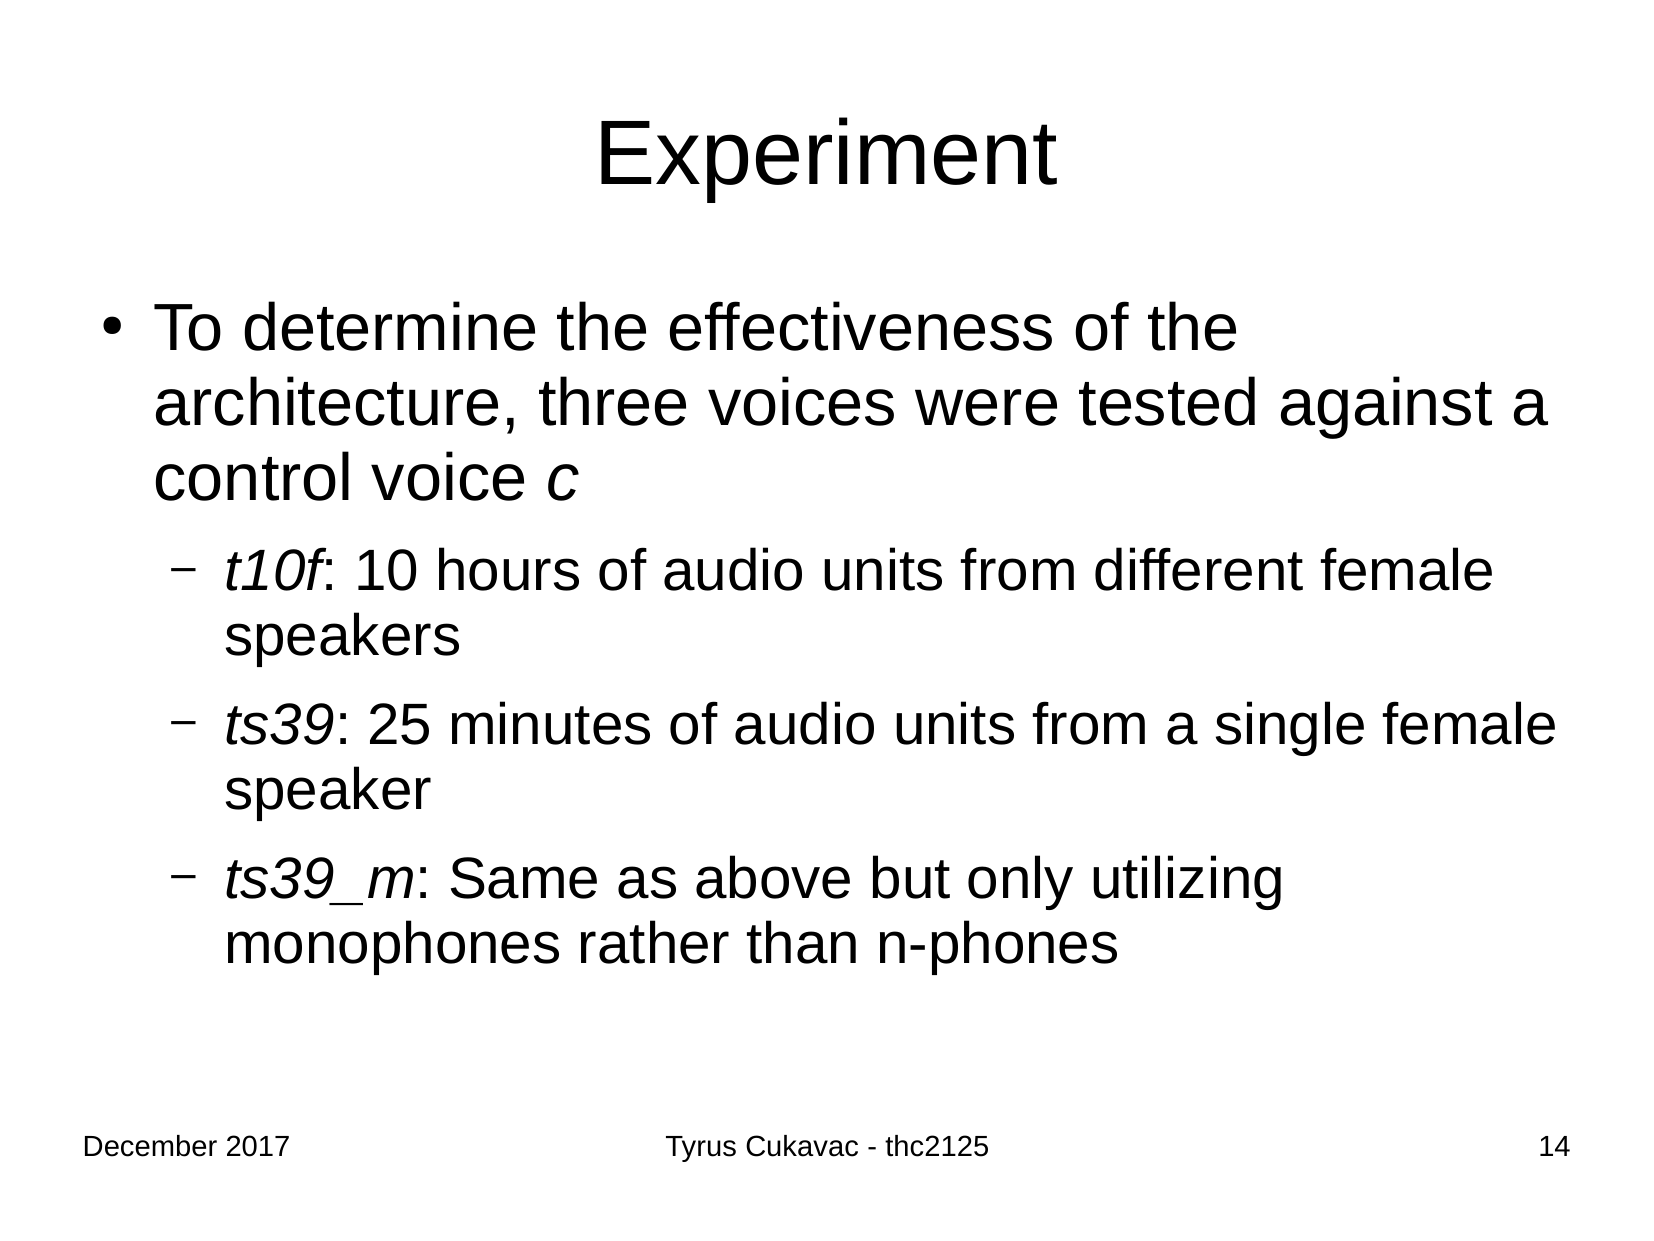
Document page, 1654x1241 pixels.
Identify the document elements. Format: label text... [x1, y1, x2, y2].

list To determine the effectiveness of the architecture, three voices were tested against a control voice c t10f: 10 hours of audio units from different female speakers ts39: 25 minutes of audio units from a single female speaker ts39_m: Same as above but only utilizing monophones rather than n-phones [82, 290, 1571, 1010]
title Experiment [82, 49, 1571, 257]
